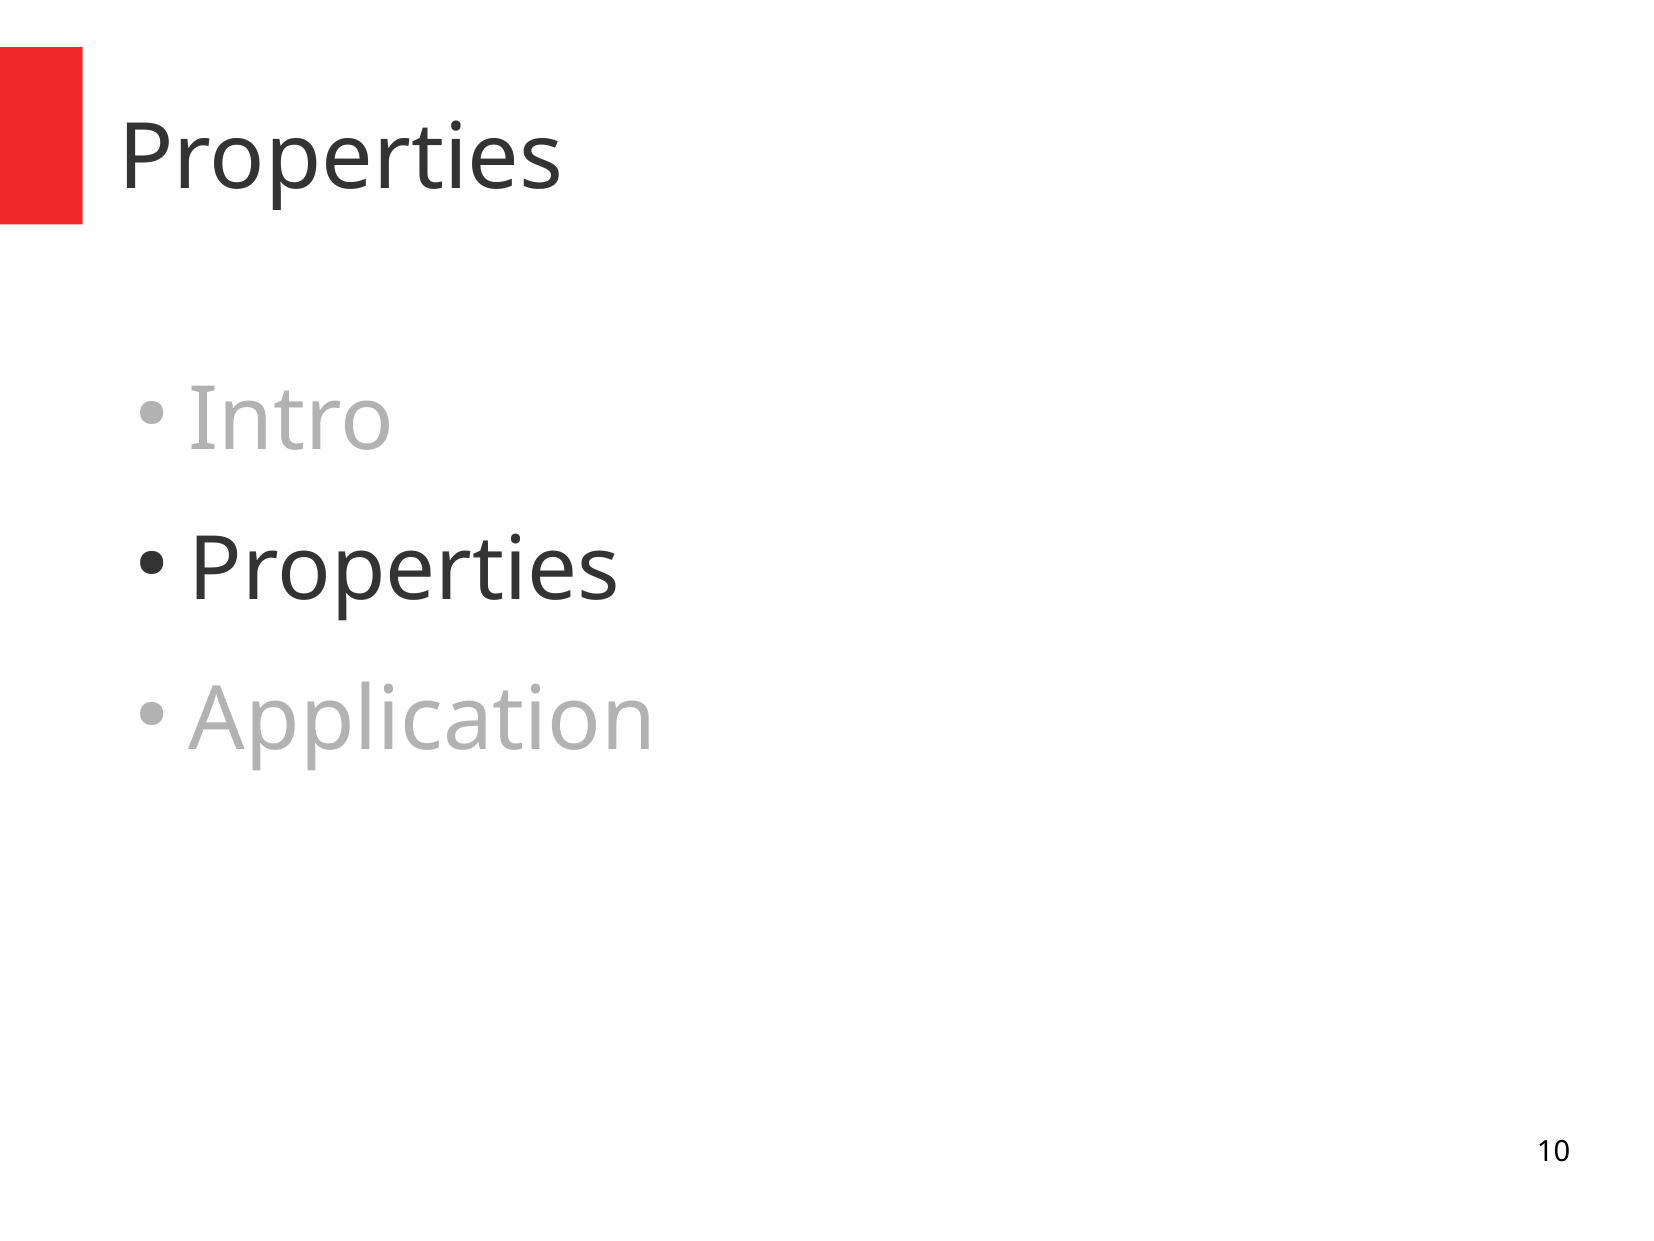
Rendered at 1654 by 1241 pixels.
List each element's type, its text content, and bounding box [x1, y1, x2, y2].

title Properties [118, 90, 1571, 216]
list Intro Properties Application [118, 354, 1535, 1074]
